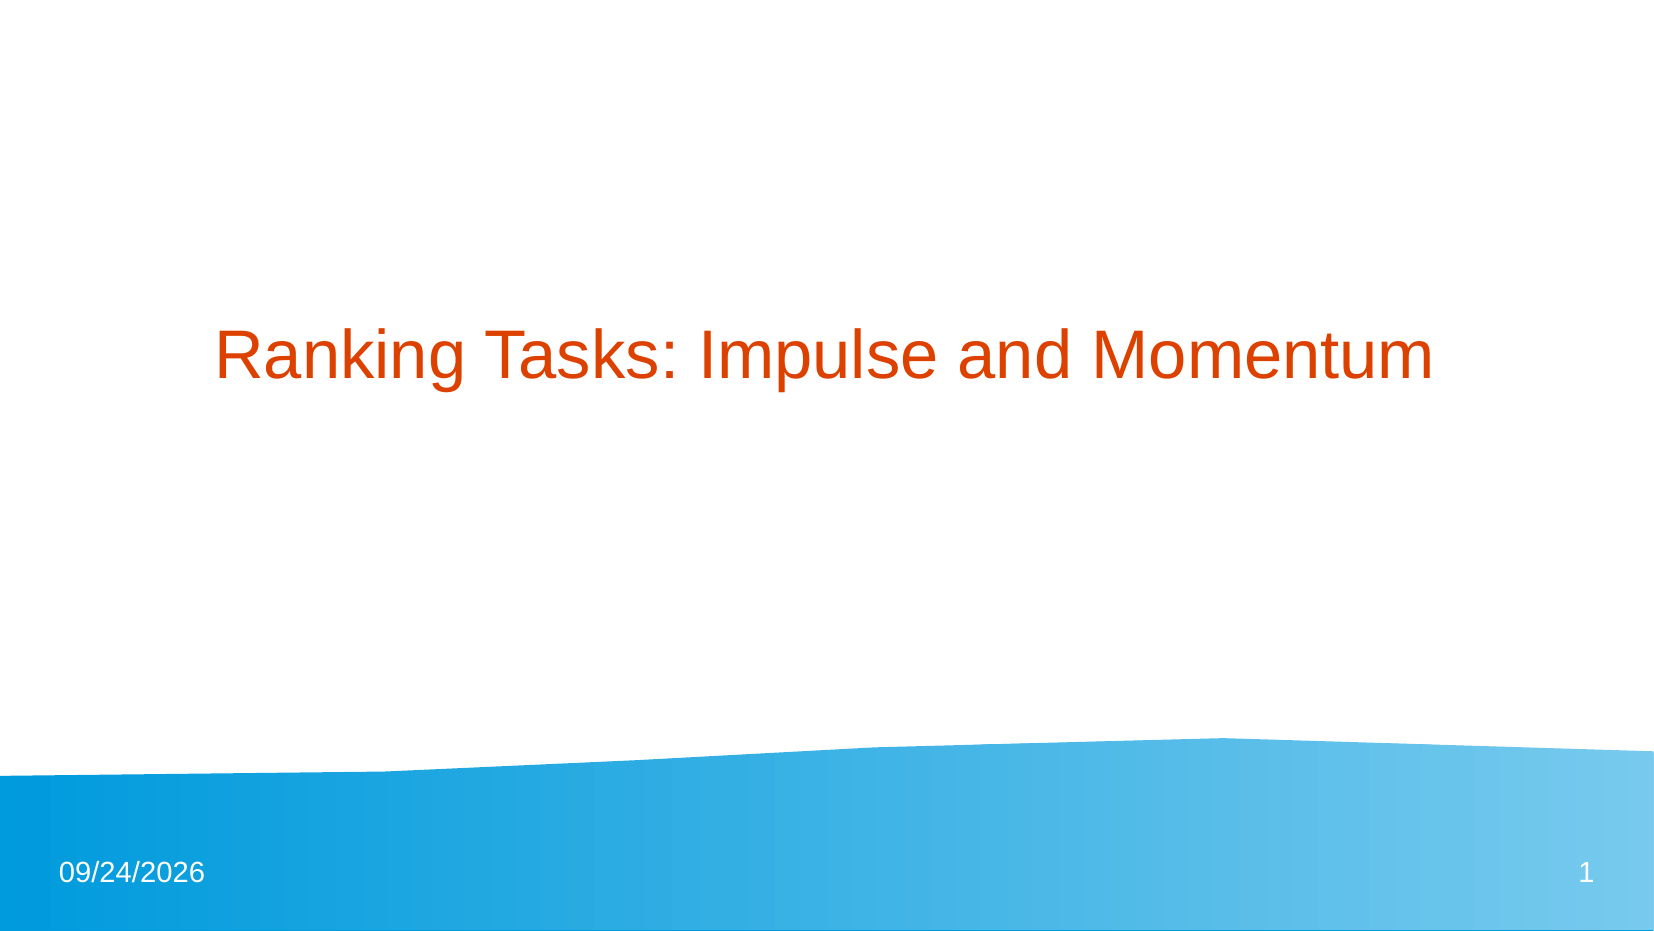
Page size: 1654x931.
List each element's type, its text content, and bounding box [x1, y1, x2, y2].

title Ranking Tasks: Impulse and Momentum [0, 265, 1651, 443]
